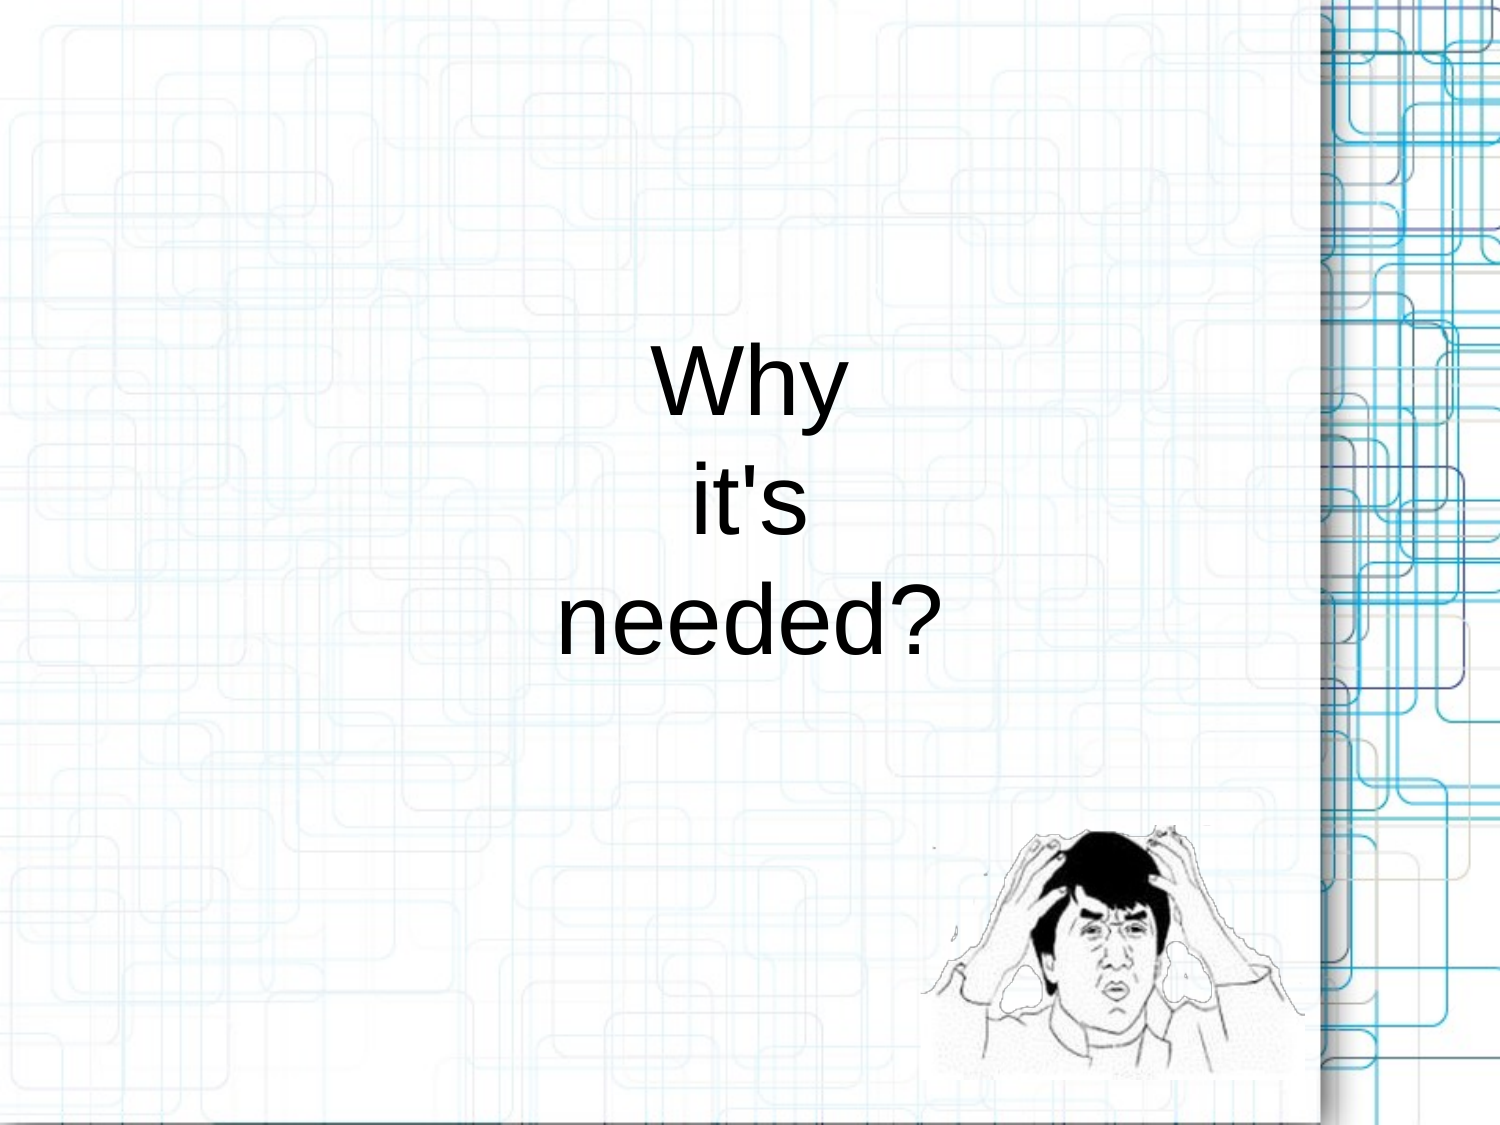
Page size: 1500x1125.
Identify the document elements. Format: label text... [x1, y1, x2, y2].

picture [0, 0, 1500, 1125]
text_box [920, 825, 1306, 1080]
title Why it's needed? [75, 45, 1425, 691]
